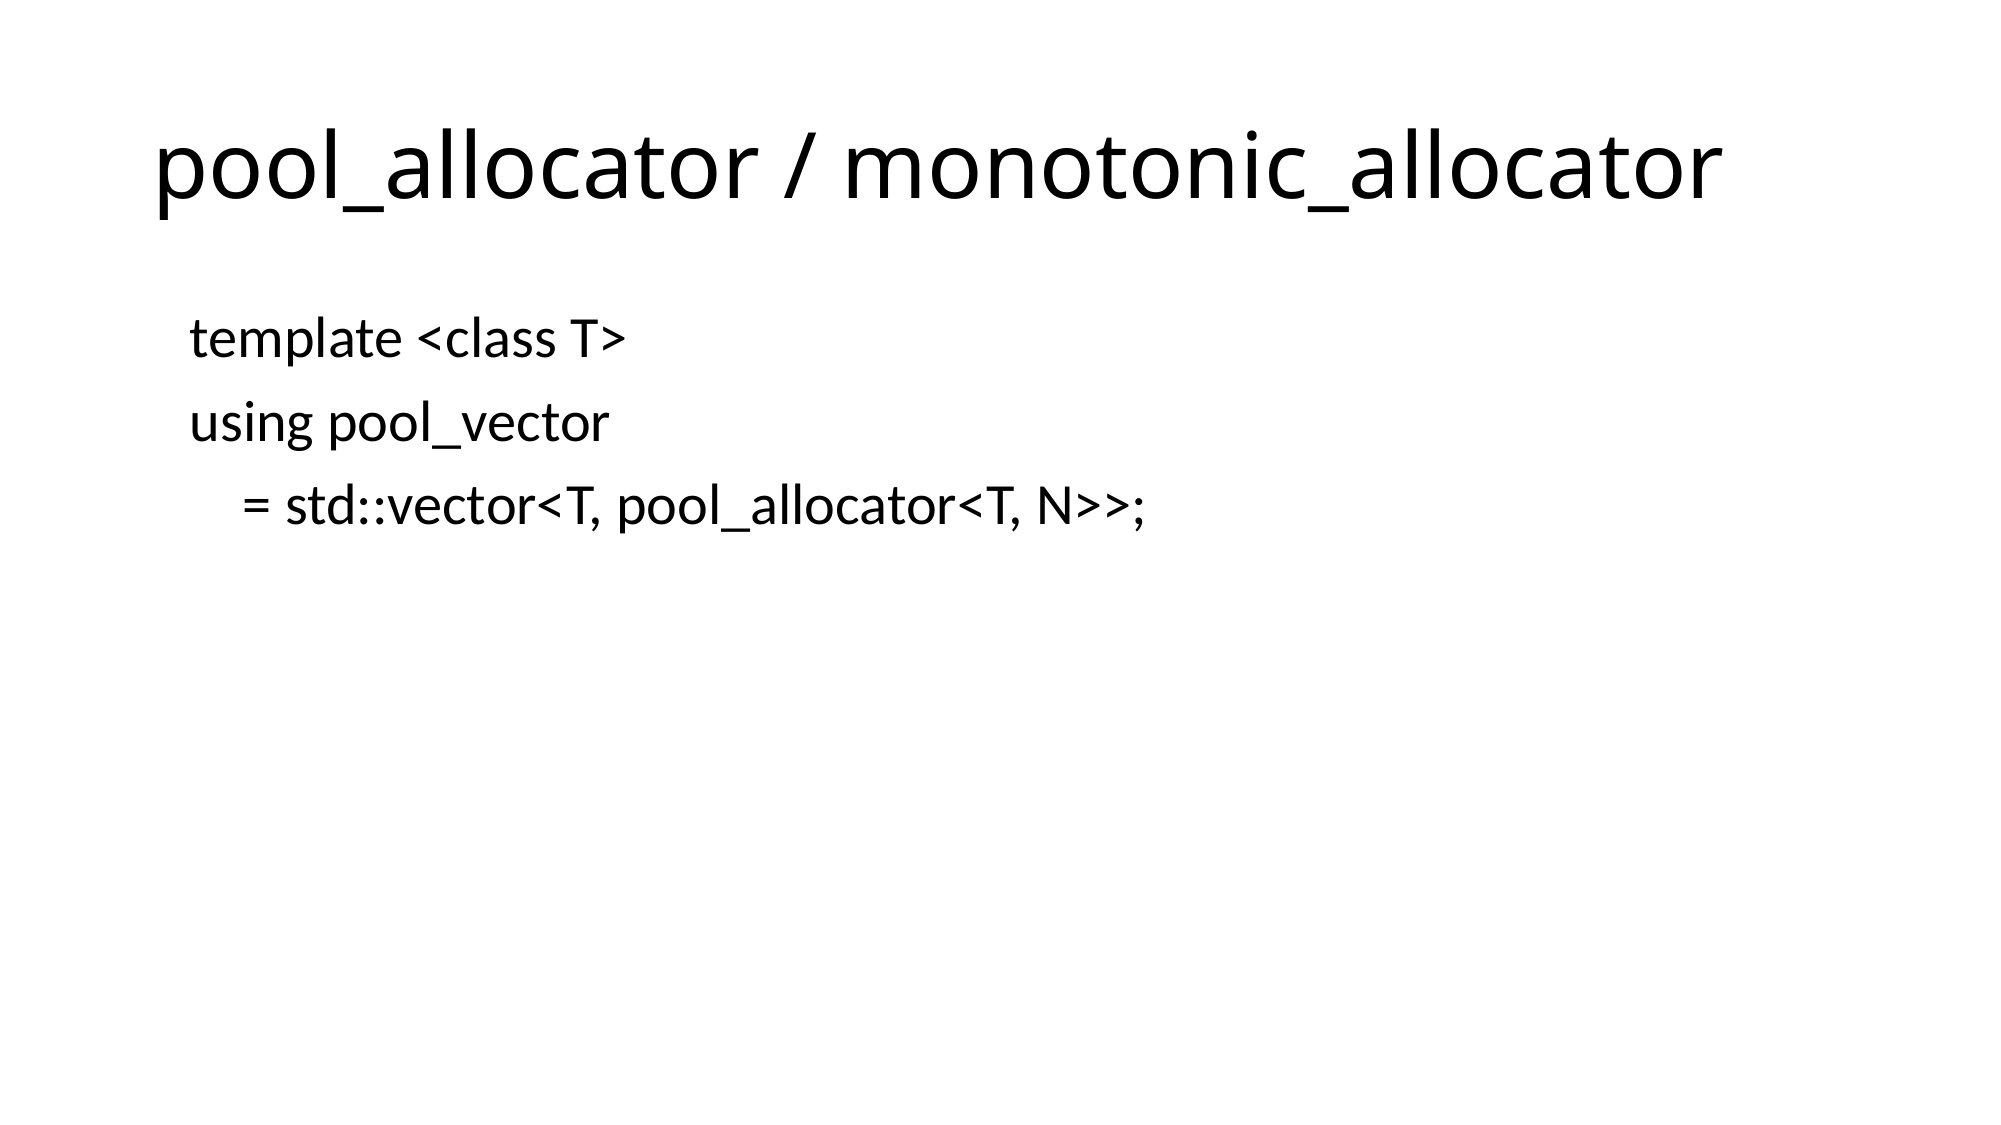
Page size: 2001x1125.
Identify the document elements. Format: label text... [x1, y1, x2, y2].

list template <class T> using pool_vector = std::vector<T, pool_allocator<T, N>>; [137, 299, 1863, 1014]
title pool_allocator / monotonic_allocator [137, 59, 1863, 278]
